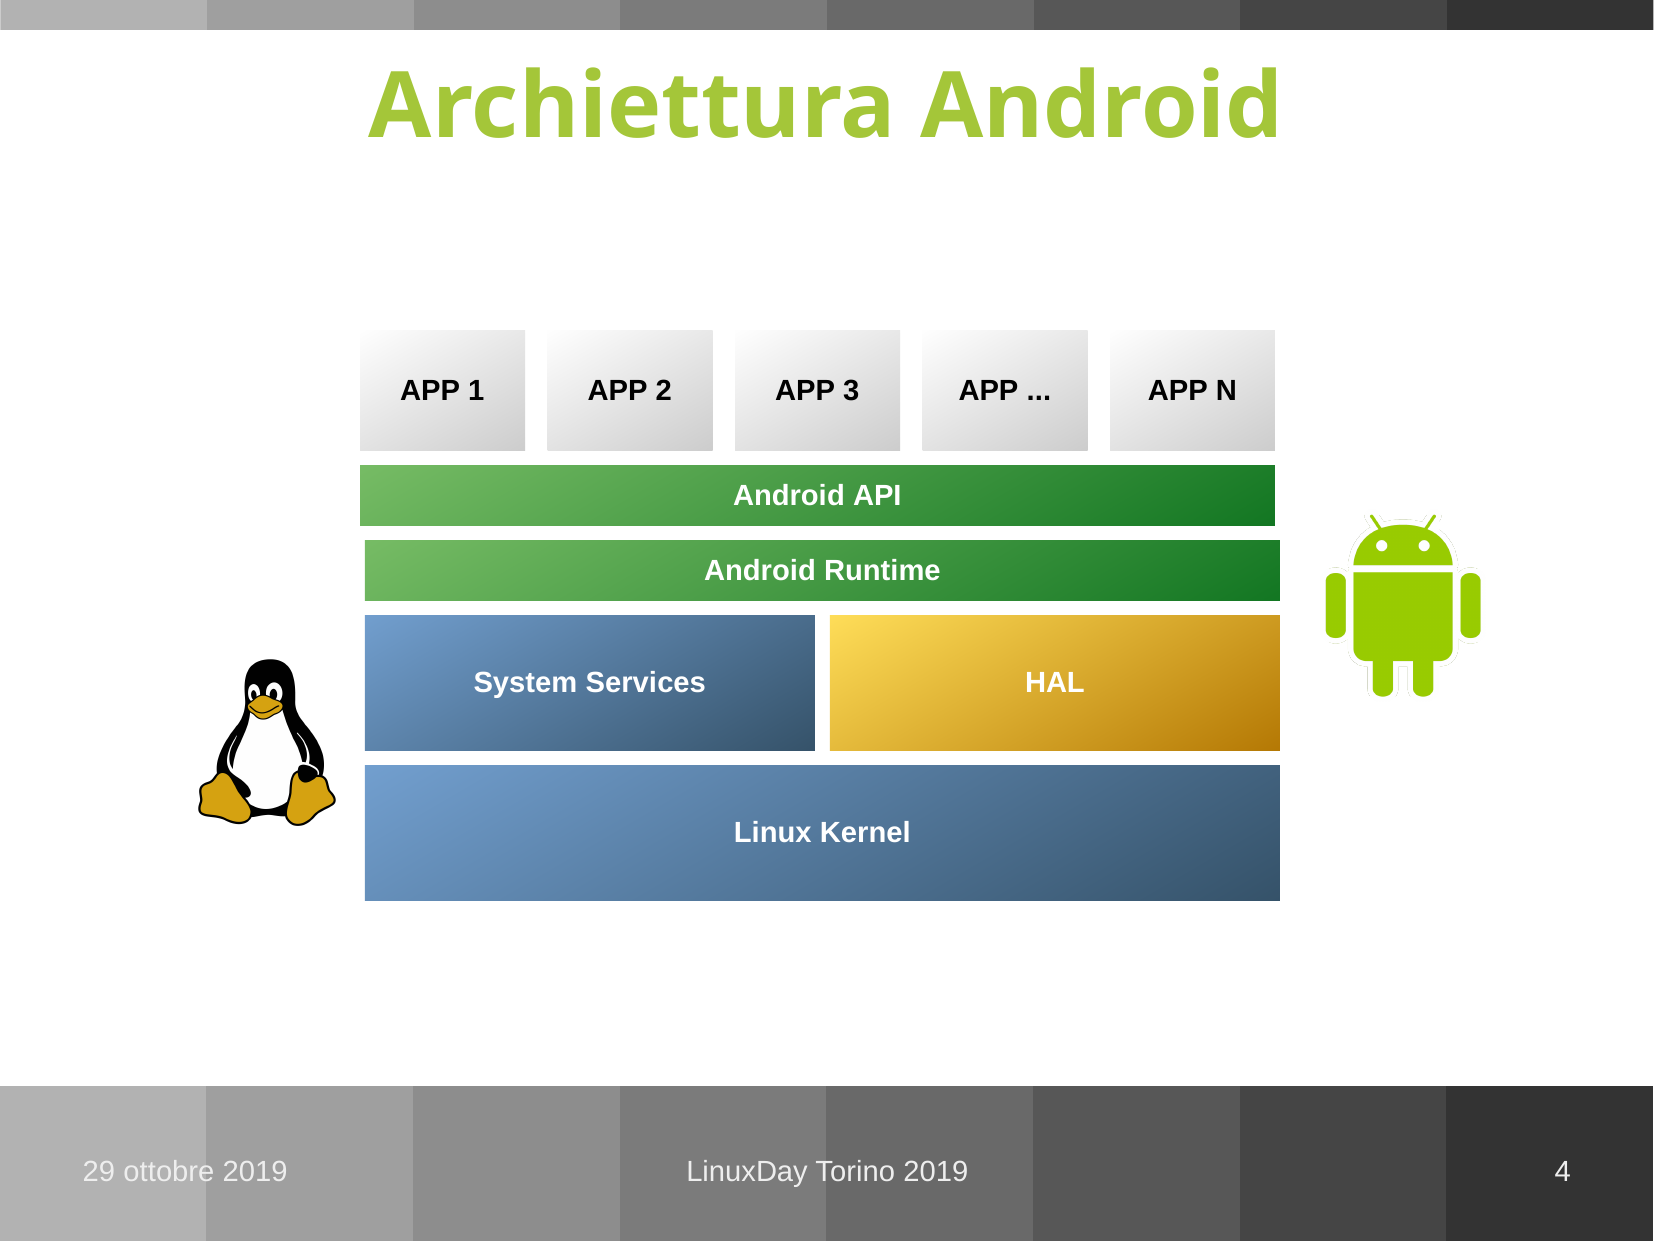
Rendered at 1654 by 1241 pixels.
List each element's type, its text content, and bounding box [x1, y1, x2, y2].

text_box Android API [360, 465, 1276, 526]
text_box System Services [364, 615, 815, 751]
text_box APP N [1110, 330, 1276, 451]
text_box APP 2 [547, 330, 713, 451]
text_box Linux Kernel [364, 765, 1280, 901]
text_box APP ... [922, 330, 1088, 451]
title Archiettura Android [82, 49, 1571, 155]
text_box APP 3 [735, 330, 901, 451]
picture [198, 659, 336, 826]
picture [1320, 509, 1486, 702]
text_box HAL [829, 615, 1280, 751]
text_box APP 1 [360, 330, 526, 451]
text_box Android Runtime [364, 540, 1280, 601]
